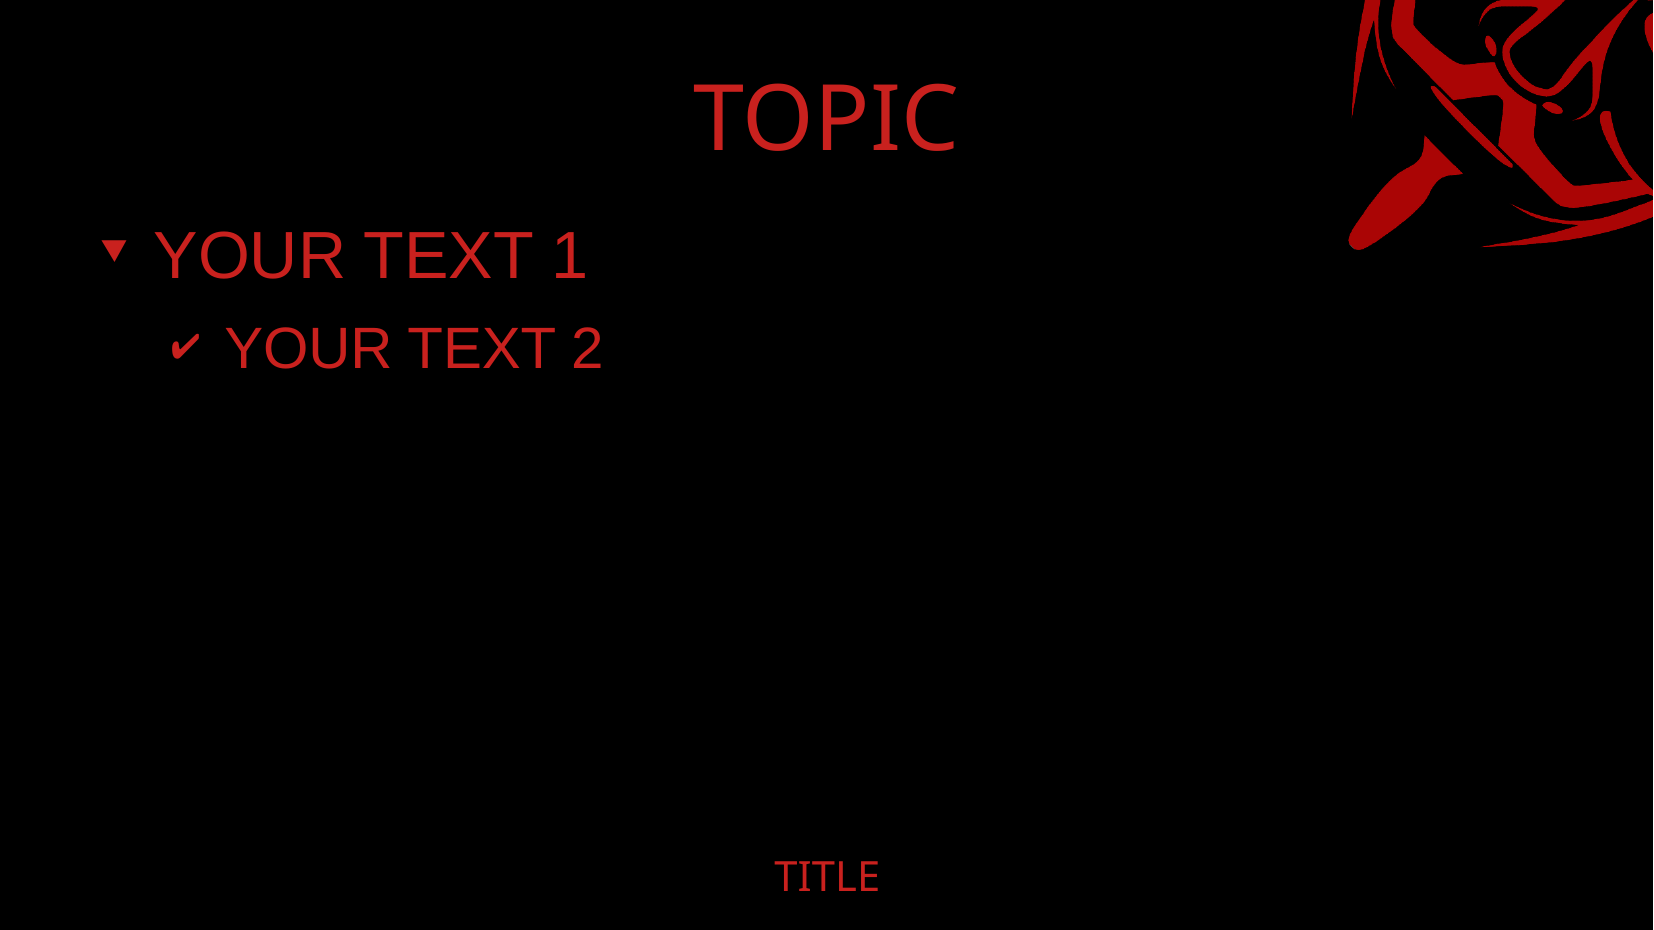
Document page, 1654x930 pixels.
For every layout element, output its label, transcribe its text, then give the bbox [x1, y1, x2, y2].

picture [1200, 0, 1653, 398]
title TOPIC [82, 37, 1297, 193]
list YOUR TEXT 1 YOUR TEXT 2 [82, 217, 1571, 757]
